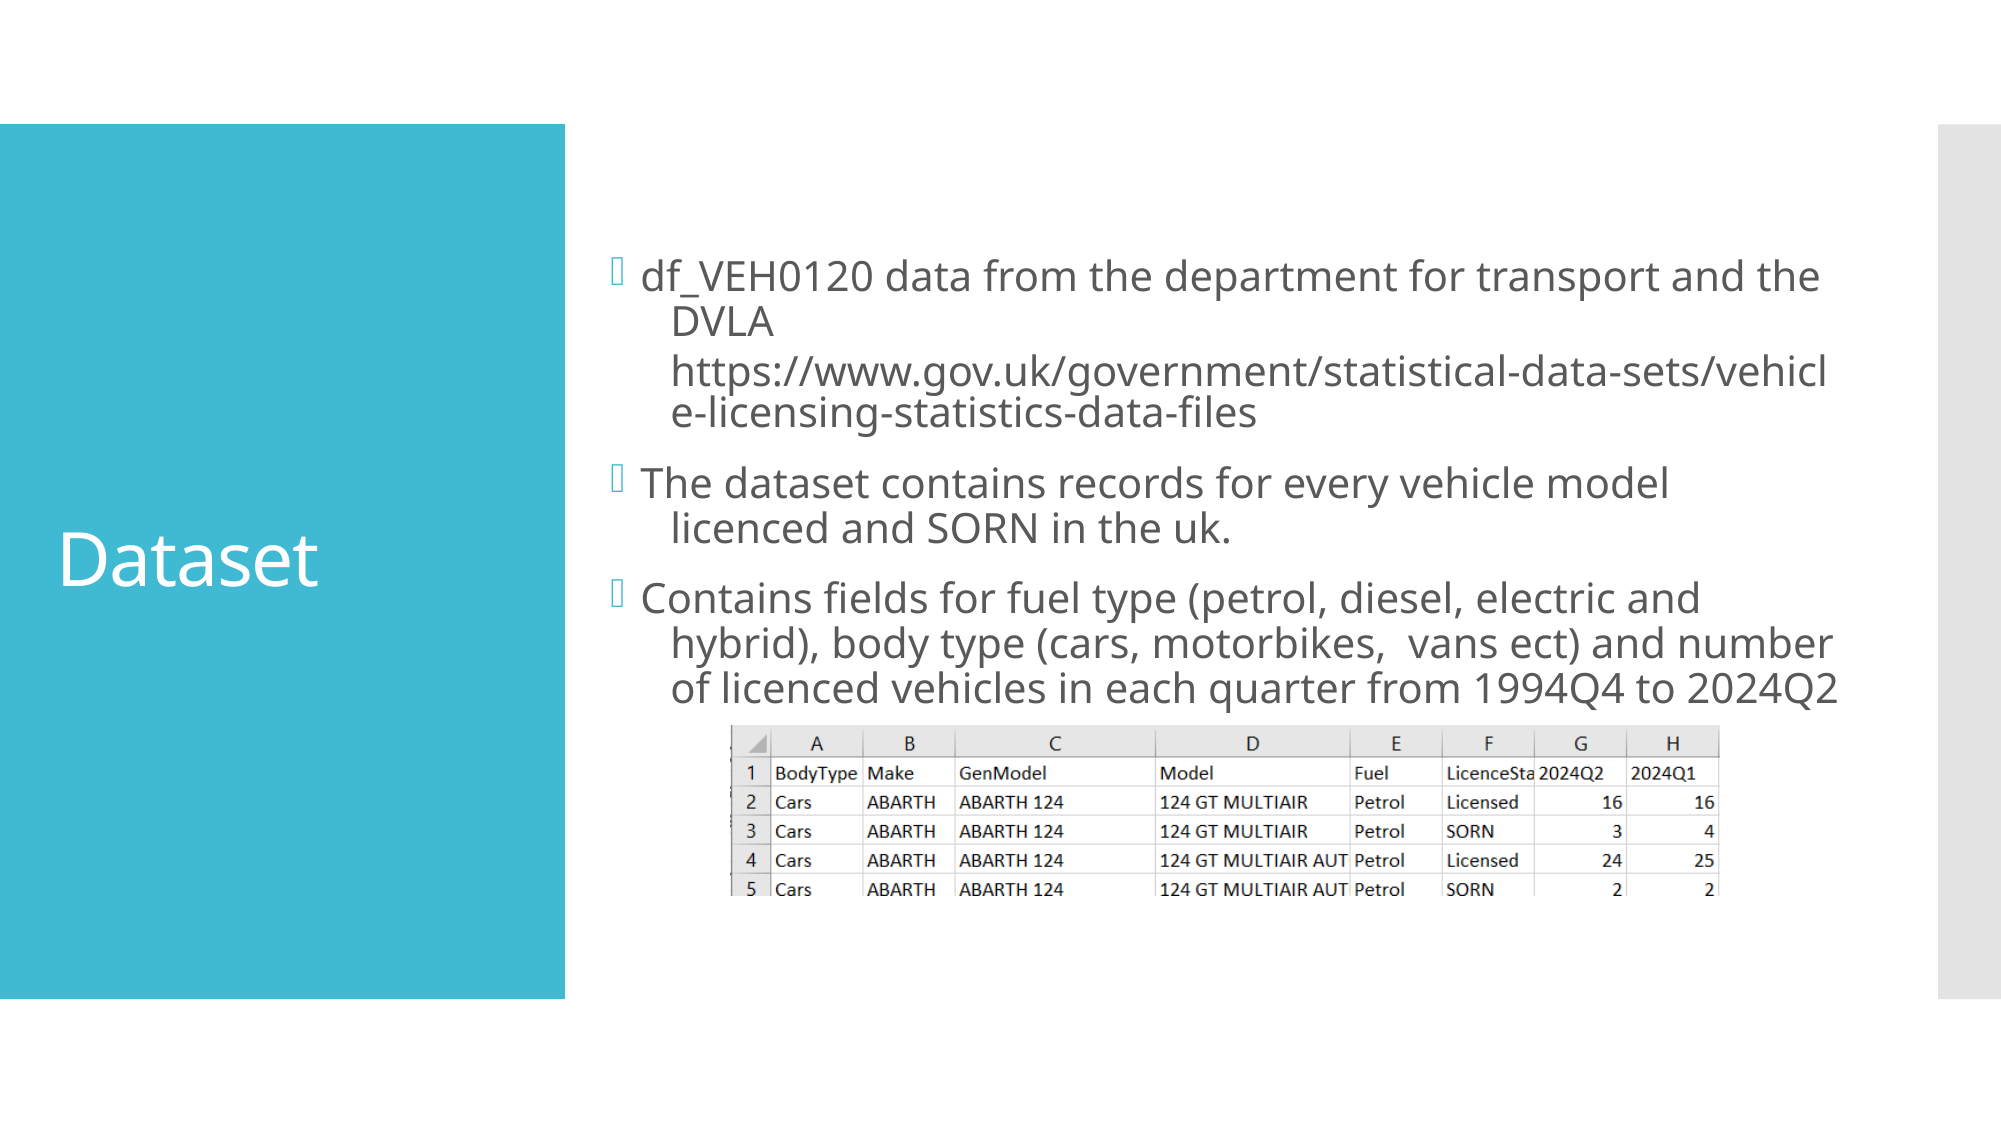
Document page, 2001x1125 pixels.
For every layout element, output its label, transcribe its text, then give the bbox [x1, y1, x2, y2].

title Dataset [41, 184, 526, 940]
list df_VEH0120 data from the department for transport and the DVLA https://www.gov.uk/government/statistical-data-sets/vehicle-licensing-statistics-data-files The dataset contains records for every vehicle model licenced and SORN in the uk. Contains fields for fuel type (petrol, diesel, electric and hybrid), body type (cars, motorbikes, vans ect) and number of licenced vehicles in each quarter from 1994Q4 to 2024Q2 [595, 129, 1855, 844]
picture [730, 725, 1720, 896]
